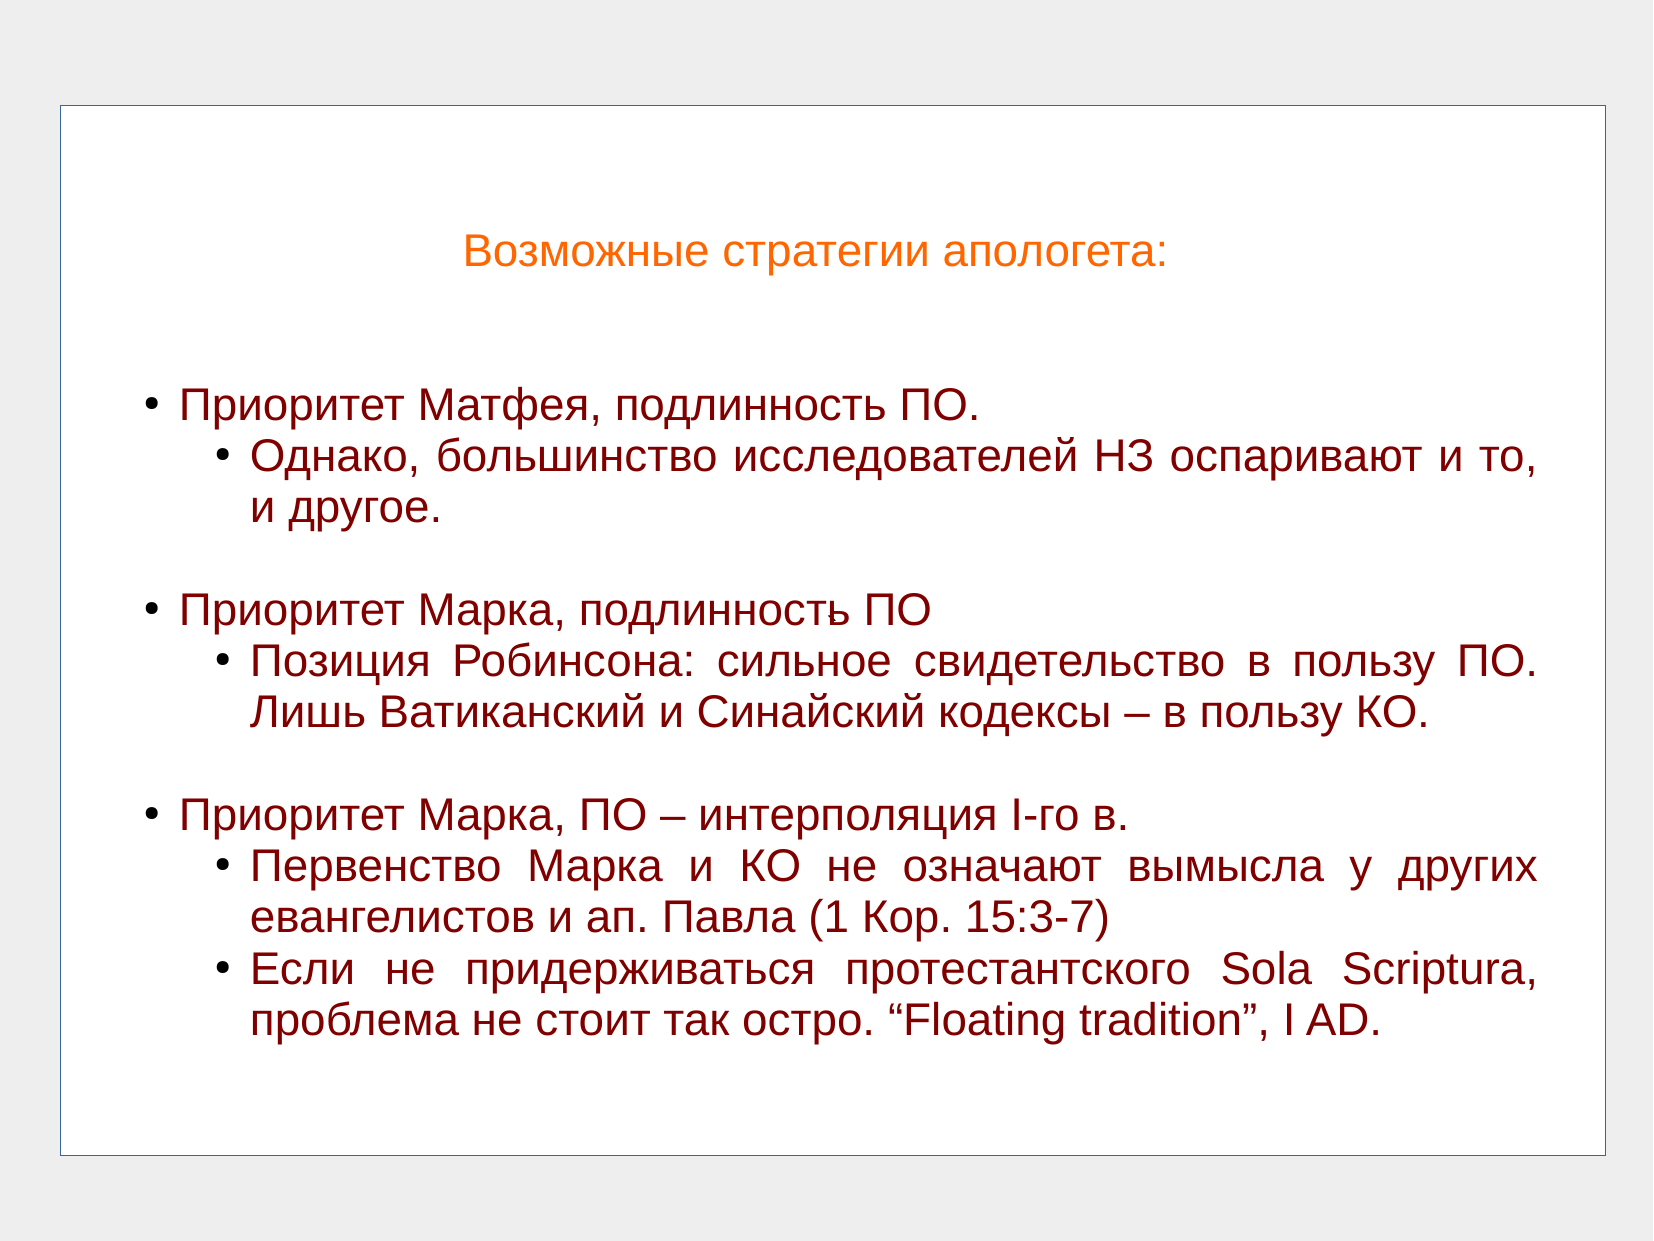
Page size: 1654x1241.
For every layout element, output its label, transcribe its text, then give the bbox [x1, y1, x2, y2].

text_box ` [60, 105, 1606, 1156]
subtitle Возможные стратегии апологета: Приоритет Матфея, подлинность ПО. Однако, большинство исследователей НЗ оспаривают и то, и другое. Приоритет Марка, подлинность ПО Позиция Робинсона: сильное свидетельство в пользу ПО. Лишь Ватиканский и Синайский кодексы – в пользу КО. Приоритет Марка, ПО – интерполяция I-го в. Первенство Марка и КО не означают вымысла у других евангелистов и ап. Павла (1 Кор. 15:3-7) Если не придерживаться протестантского Sola Scriptura, проблема не стоит так остро. “Floating tradition”, I AD. [143, 225, 1539, 1095]
